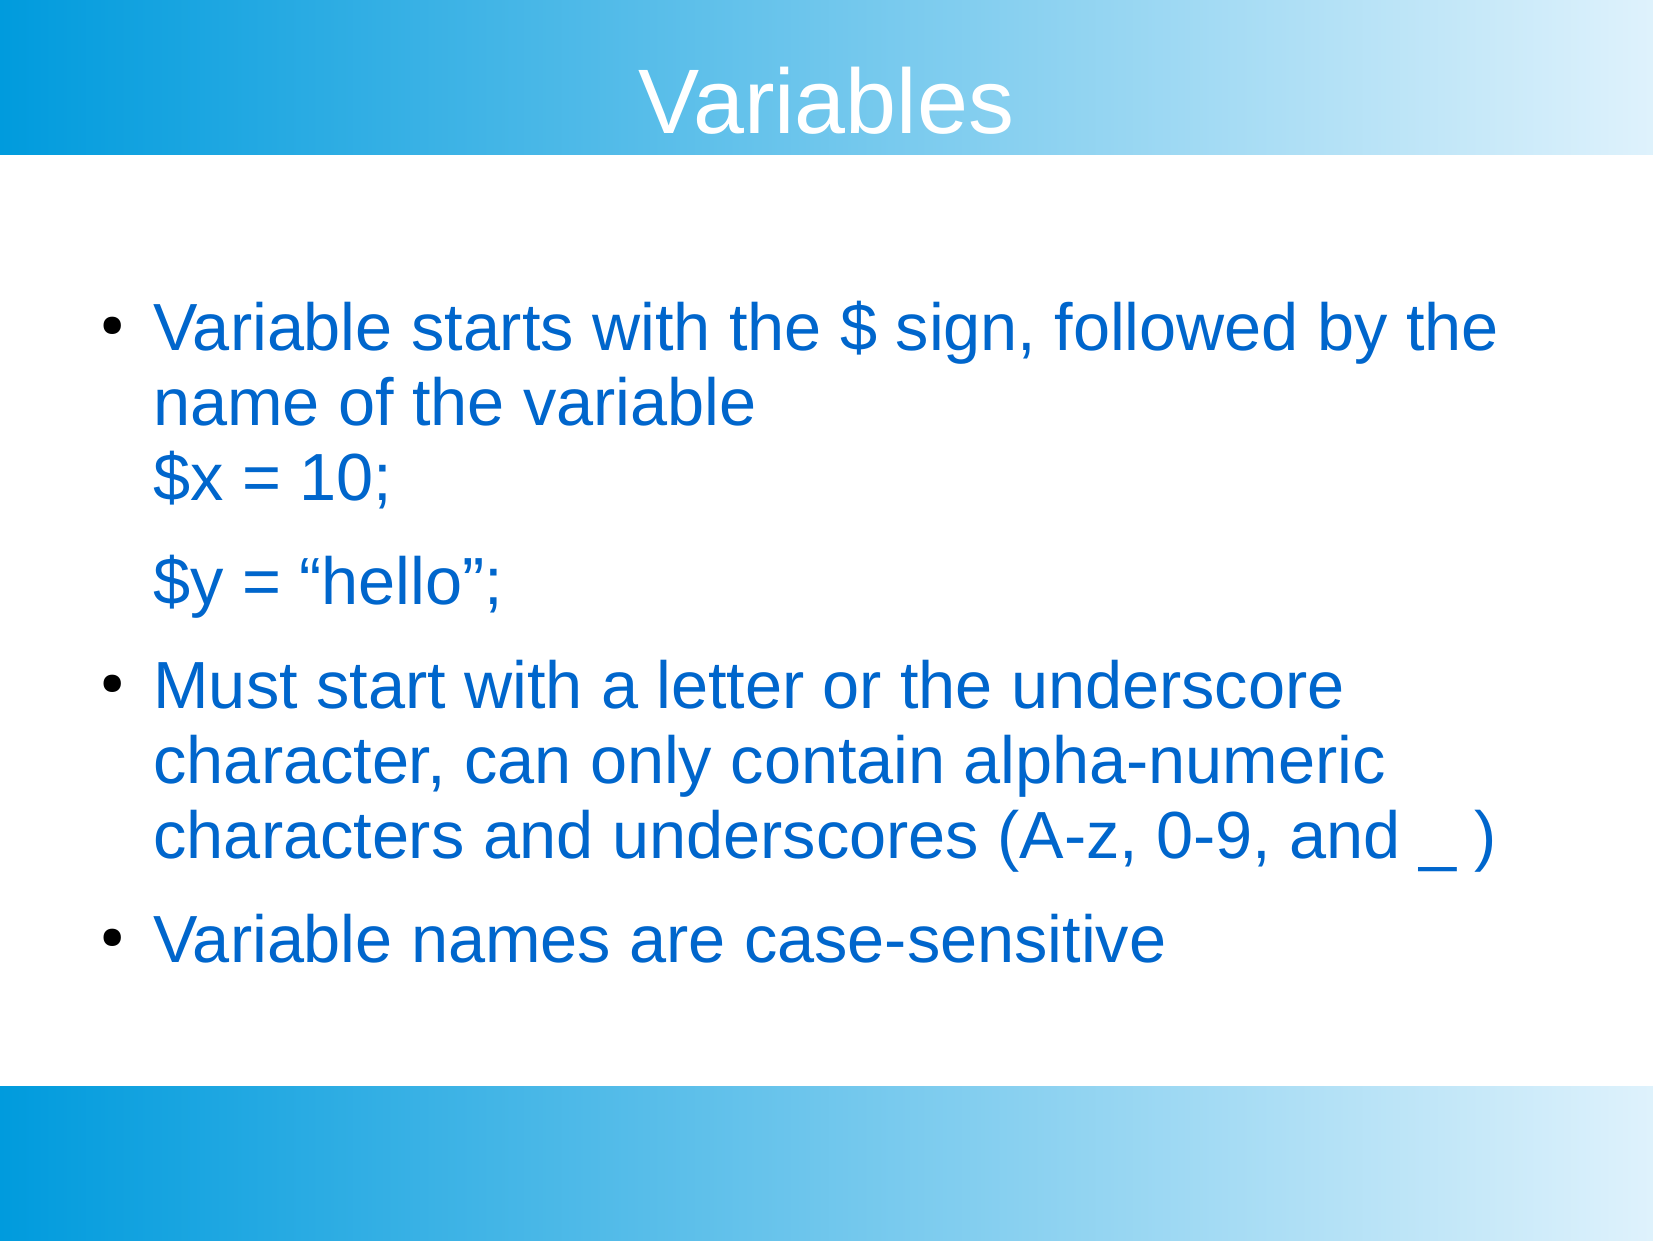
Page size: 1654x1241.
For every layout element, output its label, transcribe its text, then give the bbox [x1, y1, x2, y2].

title Variables [82, 49, 1571, 155]
list Variable starts with the $ sign, followed by the name of the variable $x = 10; $y = “hello”; Must start with a letter or the underscore character, can only contain alpha-numeric characters and underscores (A-z, 0-9, and _ ) Variable names are case-sensitive [82, 290, 1571, 1010]
